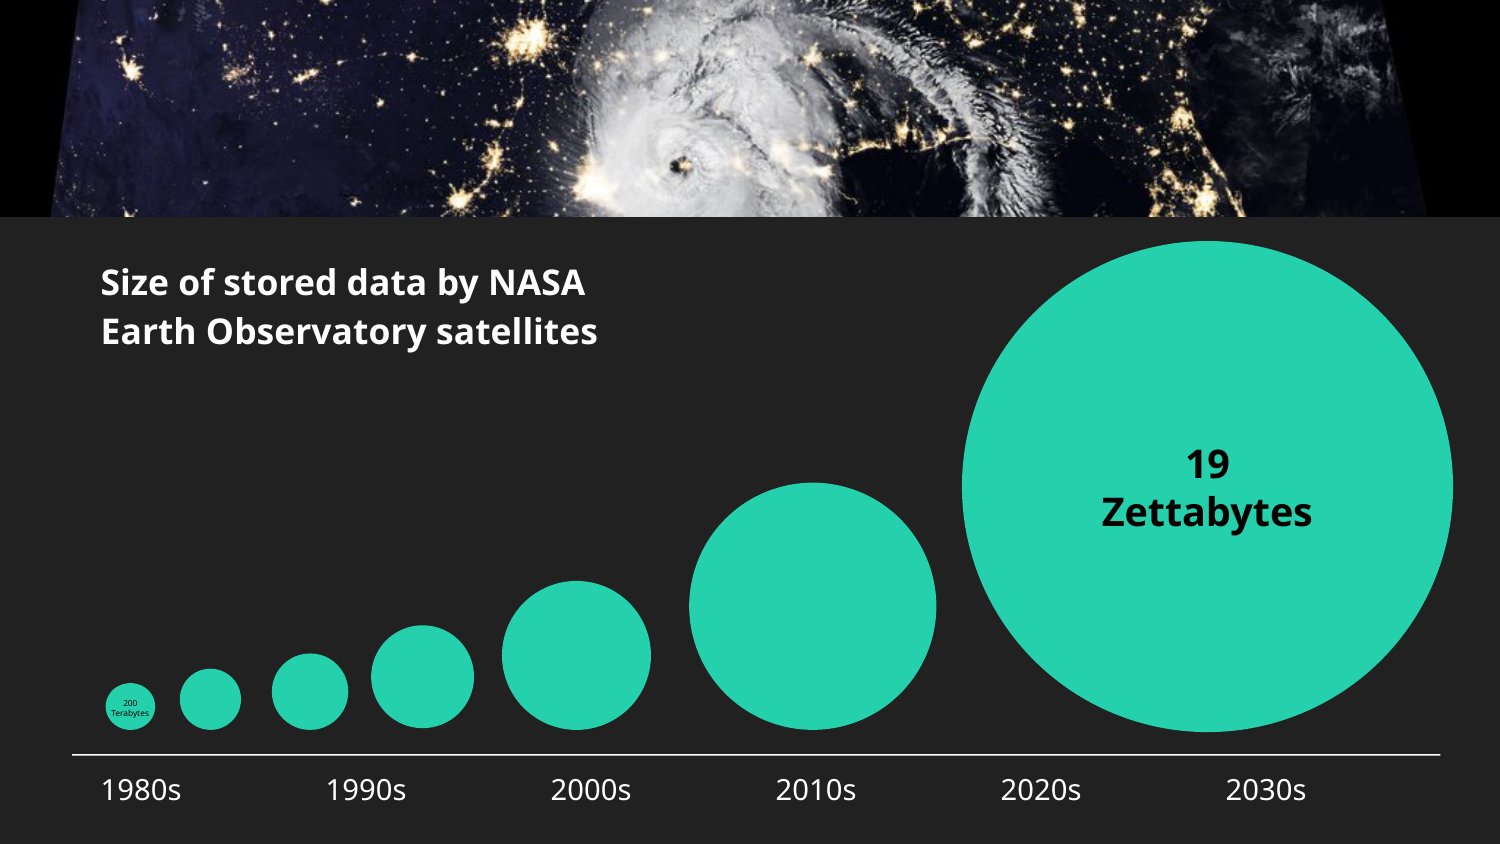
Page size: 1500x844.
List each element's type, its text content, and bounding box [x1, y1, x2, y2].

picture [0, 0, 1500, 217]
text_box [371, 625, 475, 729]
text_box [179, 668, 242, 730]
text_box 1980s 1990s 2000s 2010s 2020s 2030s [85, 756, 1500, 844]
text_box Size of stored data by NASA Earth Observatory satellites [85, 238, 690, 603]
text_box [271, 653, 349, 730]
text_box [501, 580, 651, 730]
text_box 200 Terabytes [92, 683, 169, 730]
text_box [961, 241, 1454, 733]
text_box [689, 482, 937, 730]
text_box 19 Zettabytes [1042, 424, 1373, 486]
